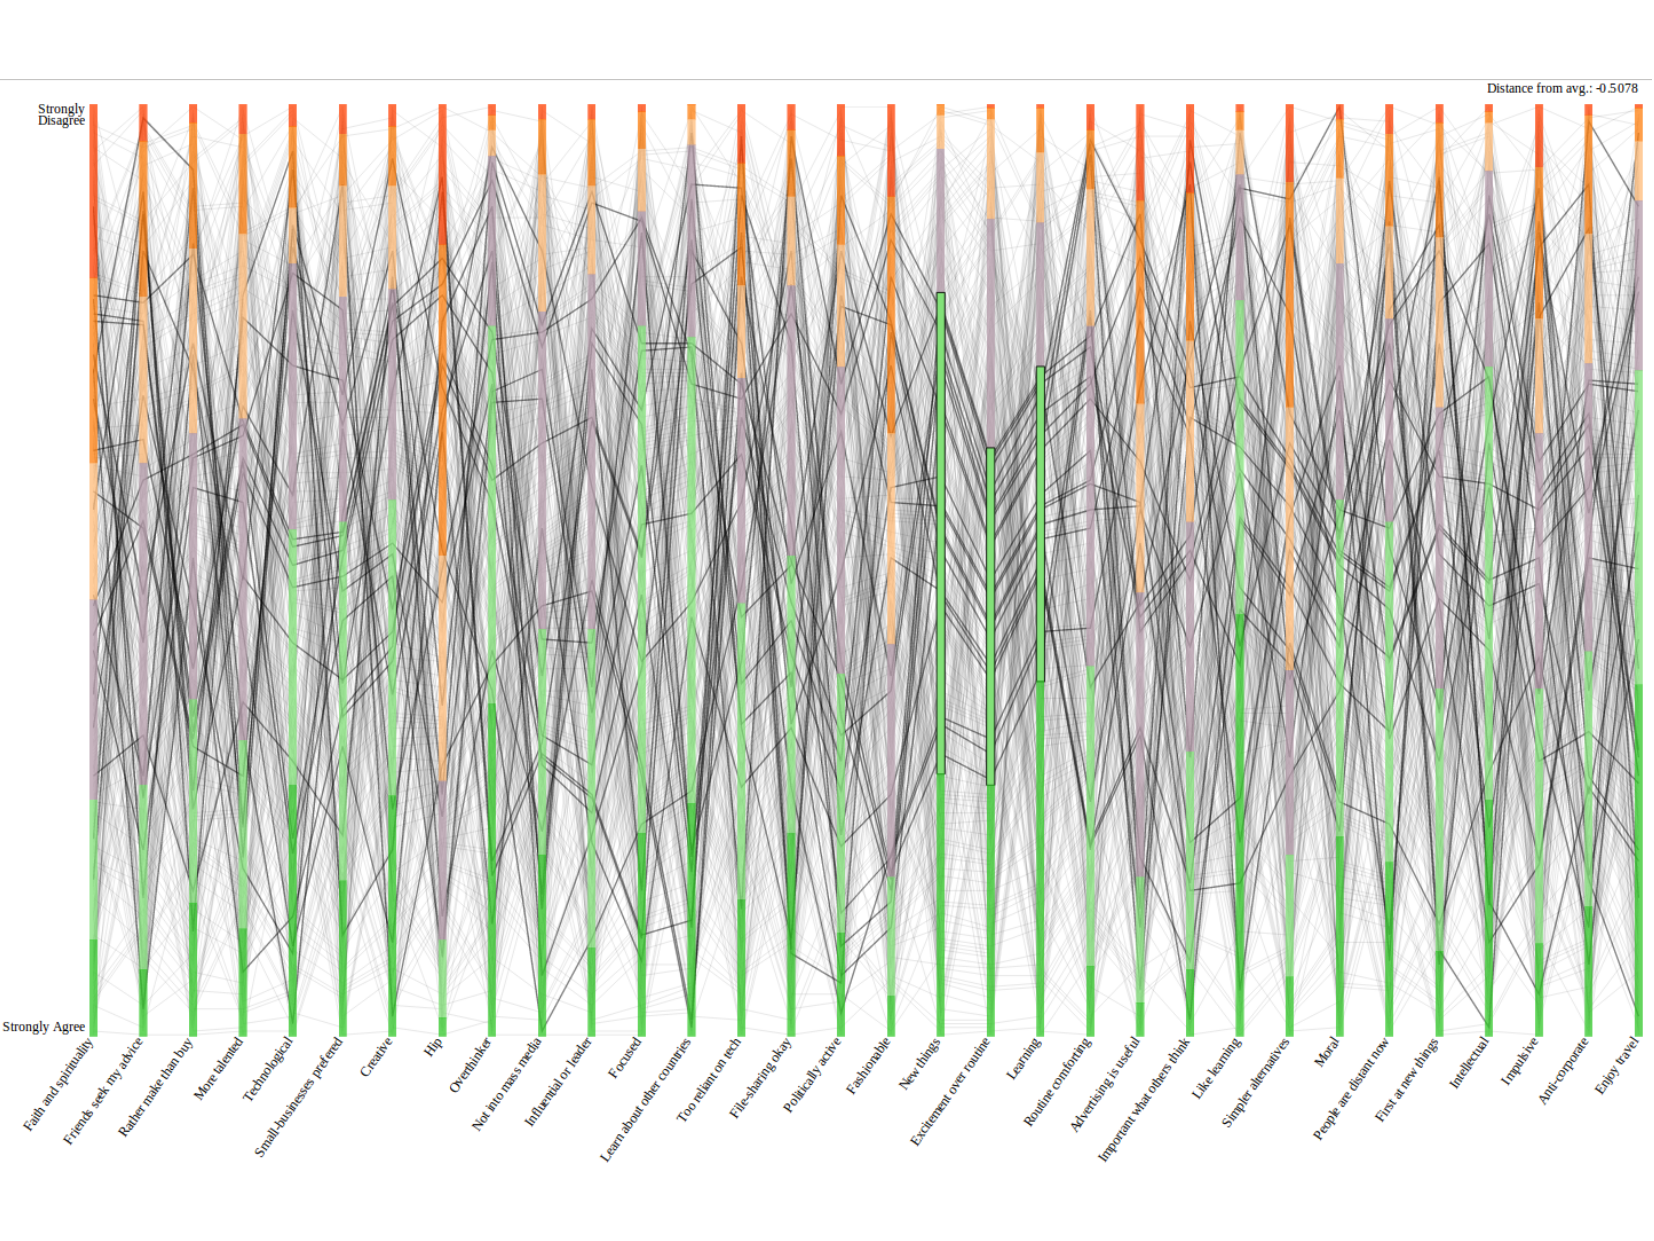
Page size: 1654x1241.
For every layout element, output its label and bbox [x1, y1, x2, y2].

picture [0, 79, 1652, 1171]
